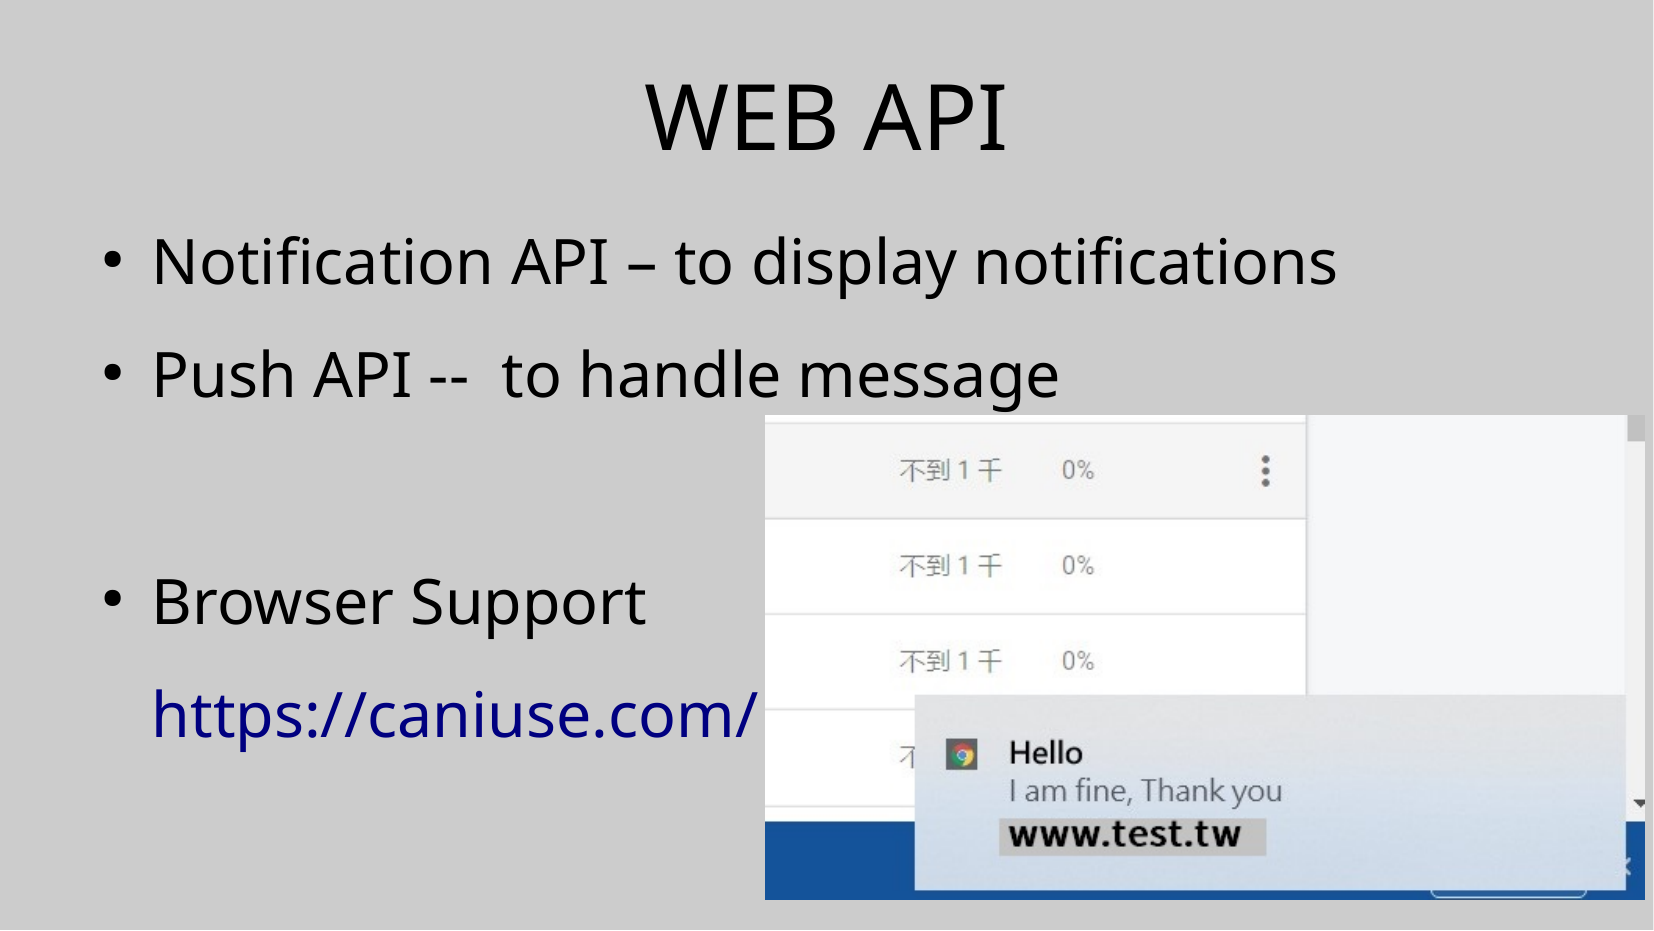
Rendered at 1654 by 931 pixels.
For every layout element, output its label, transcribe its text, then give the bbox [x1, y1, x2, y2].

list Notification API – to display notifications Push API -- to handle message Browser Support https://caniuse.com/ [85, 217, 1574, 758]
title WEB API [82, 37, 1571, 193]
picture [765, 415, 1645, 901]
